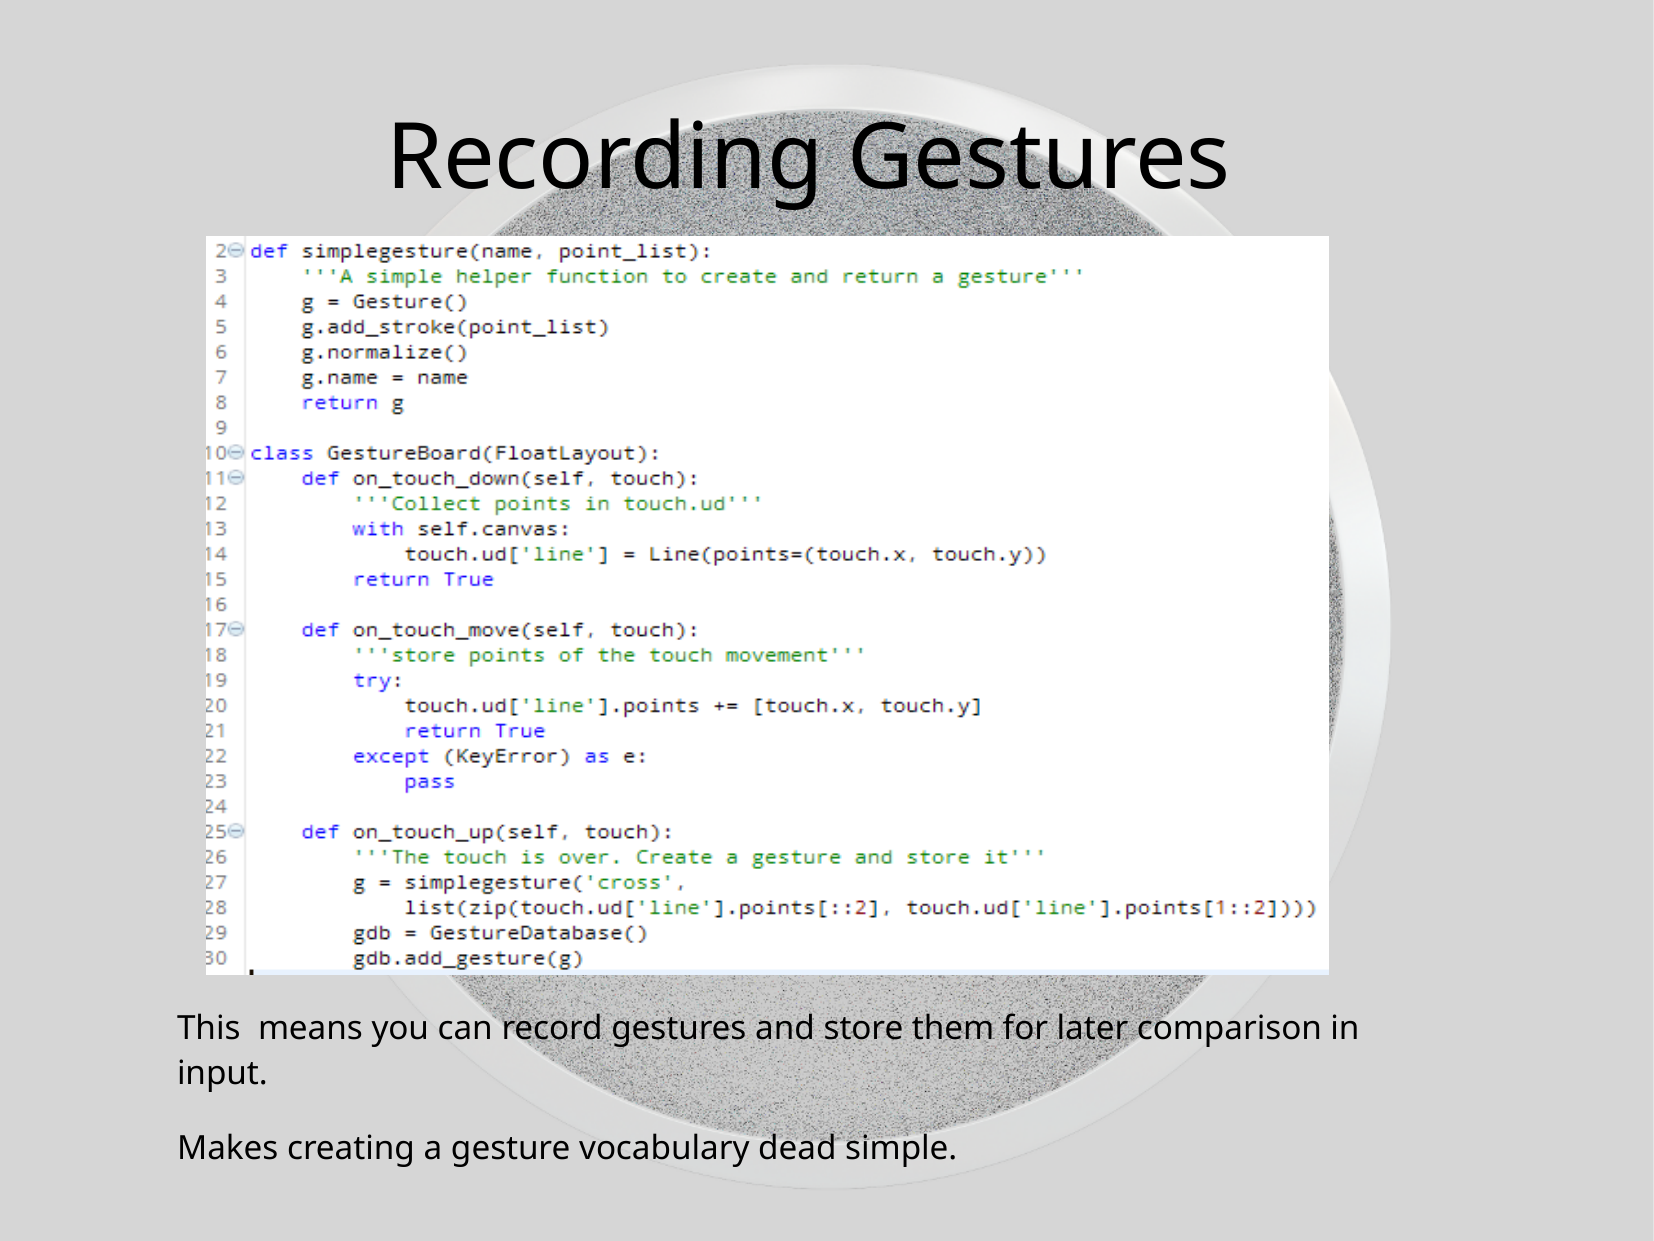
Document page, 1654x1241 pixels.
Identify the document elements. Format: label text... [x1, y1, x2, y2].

list This means you can record gestures and store them for later comparison in input. Makes creating a gesture vocabulary dead simple. [177, 1003, 1388, 1118]
picture [0, 0, 1654, 1241]
title Recording Gestures [82, 49, 1536, 257]
